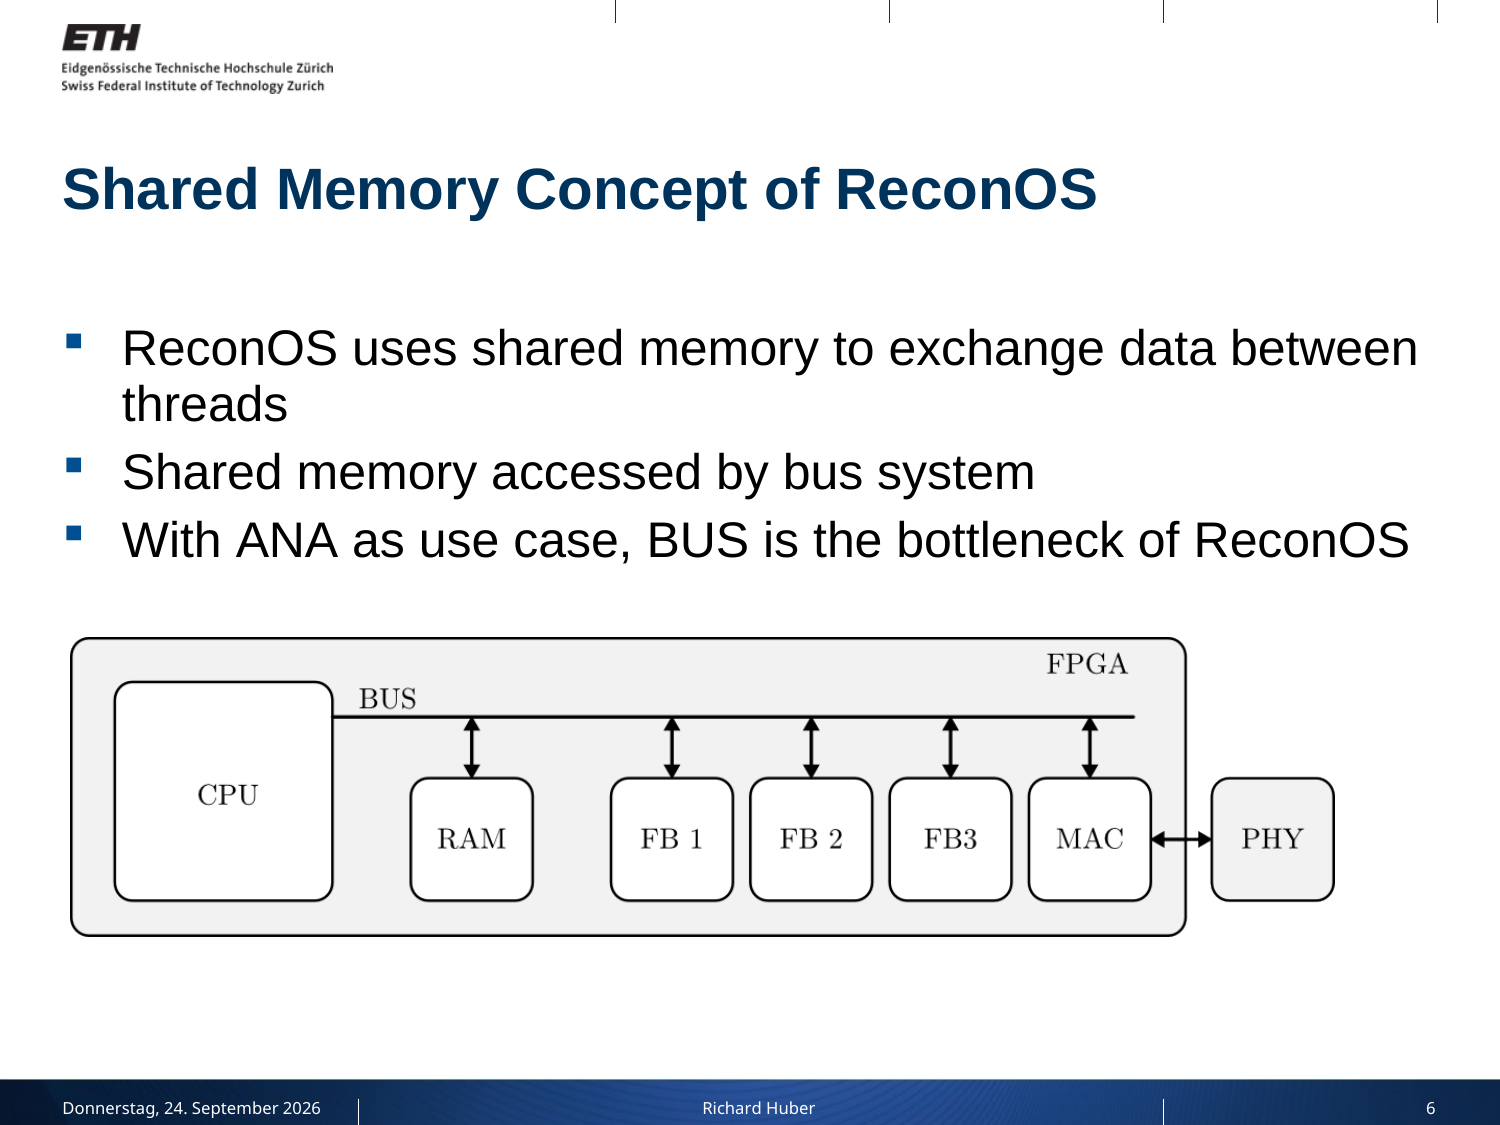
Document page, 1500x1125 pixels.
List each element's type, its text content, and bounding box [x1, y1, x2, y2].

picture [0, 1078, 1500, 1125]
picture [62, 24, 333, 94]
list ReconOS uses shared memory to exchange data between threads Shared memory accessed by bus system With ANA as use case, BUS is the bottleneck of ReconOS [62, 319, 1438, 1067]
picture [70, 637, 1335, 937]
title Shared Memory Concept of ReconOS [62, 157, 1438, 296]
